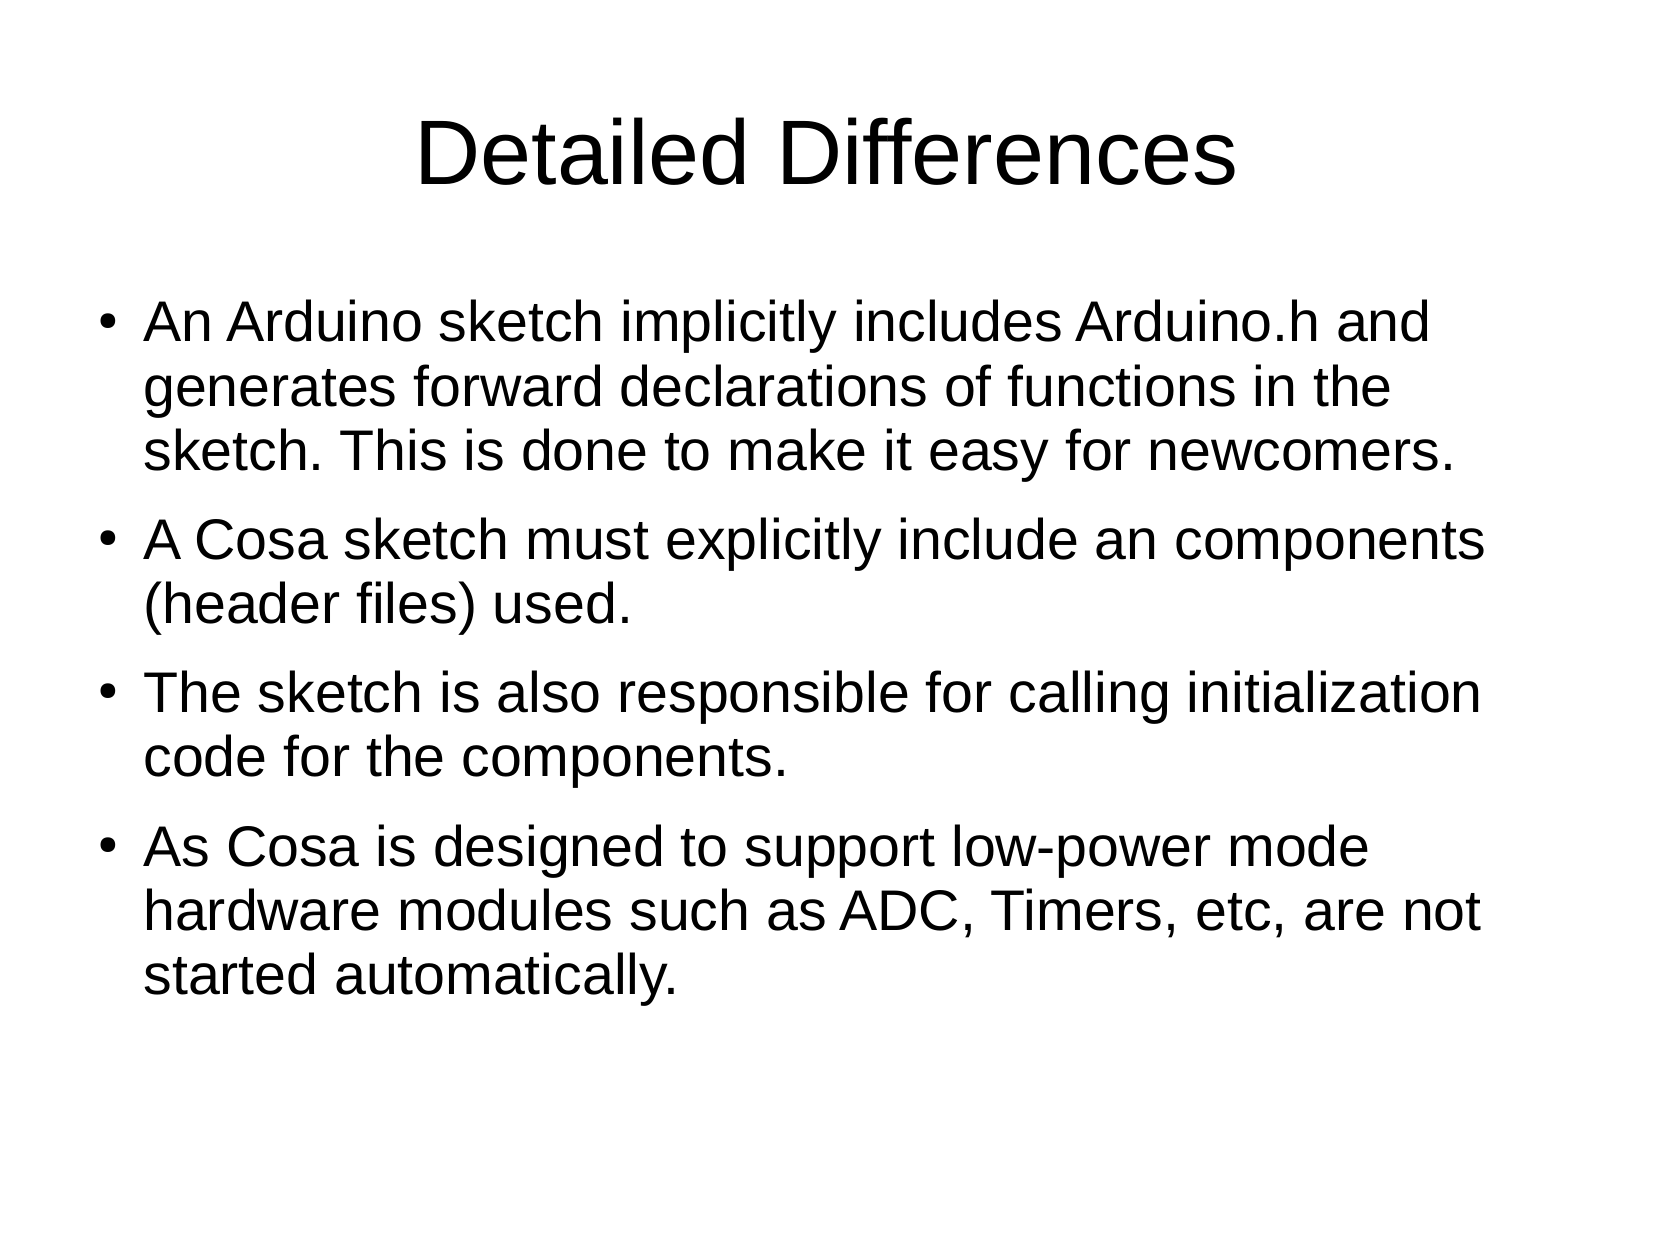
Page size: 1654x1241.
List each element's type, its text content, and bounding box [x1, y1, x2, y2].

list An Arduino sketch implicitly includes Arduino.h and generates forward declarations of functions in the sketch. This is done to make it easy for newcomers. A Cosa sketch must explicitly include an components (header files) used. The sketch is also responsible for calling initialization code for the components. As Cosa is designed to support low-power mode hardware modules such as ADC, Timers, etc, are not started automatically. [82, 290, 1571, 1010]
title Detailed Differences [82, 49, 1571, 257]
